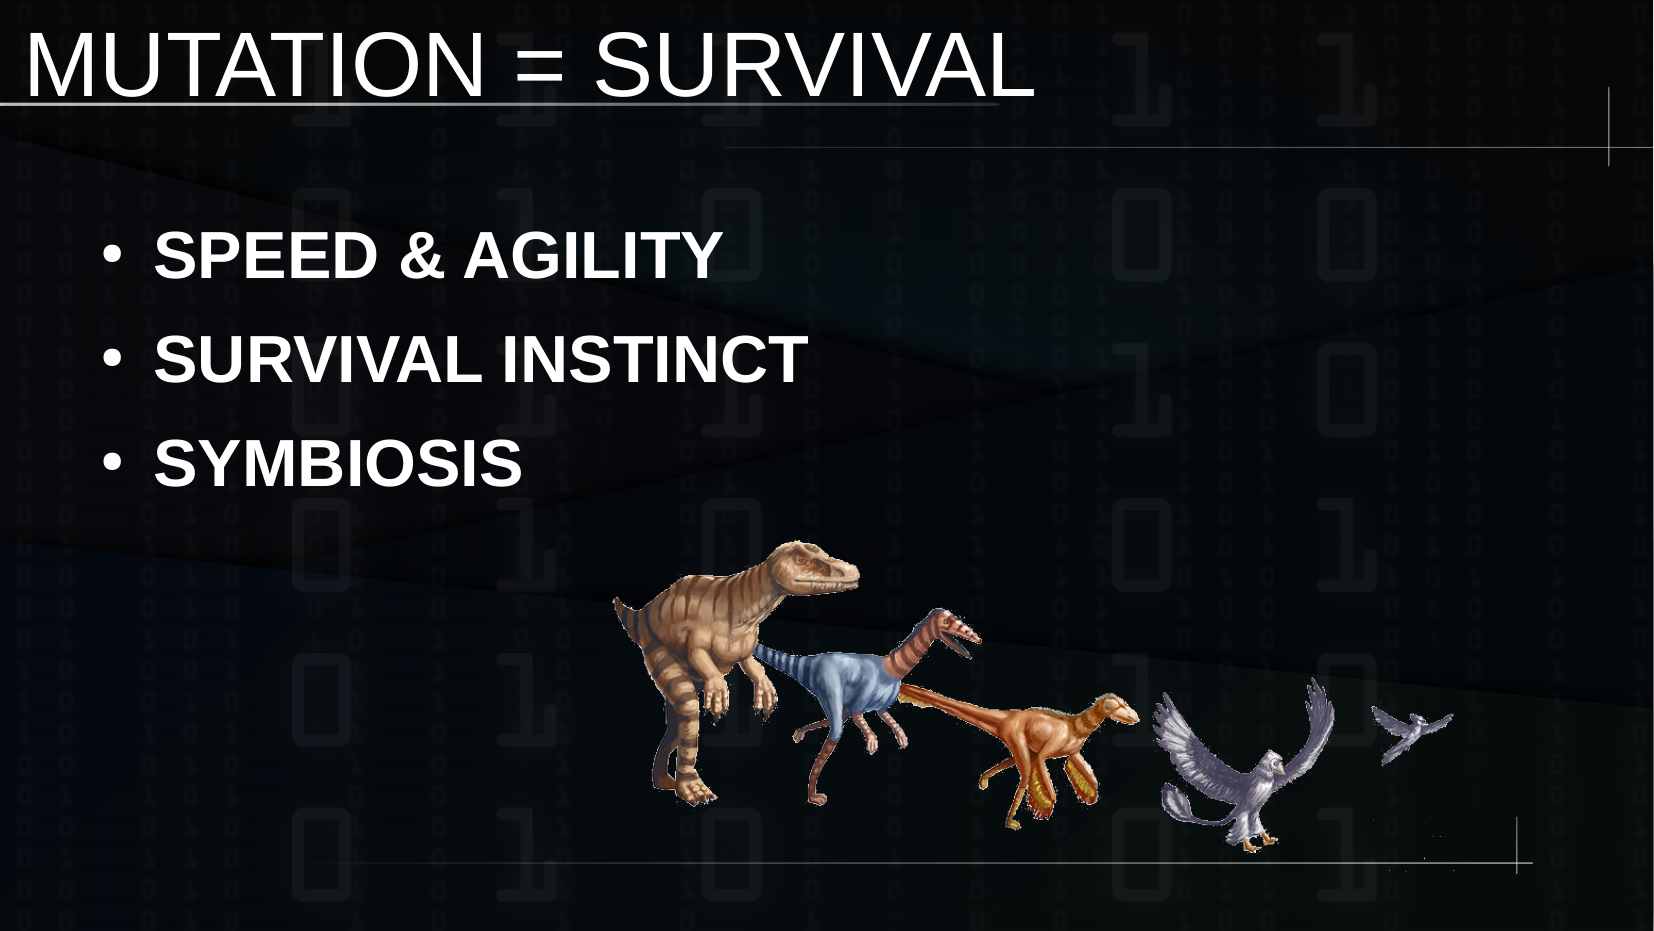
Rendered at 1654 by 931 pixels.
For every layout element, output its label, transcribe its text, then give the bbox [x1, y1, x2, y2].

list SPEED & AGILITY SURVIVAL INSTINCT SYMBIOSIS [82, 217, 826, 758]
picture [0, 0, 1654, 931]
title MUTATION = SURVIVAL [23, 11, 1589, 119]
